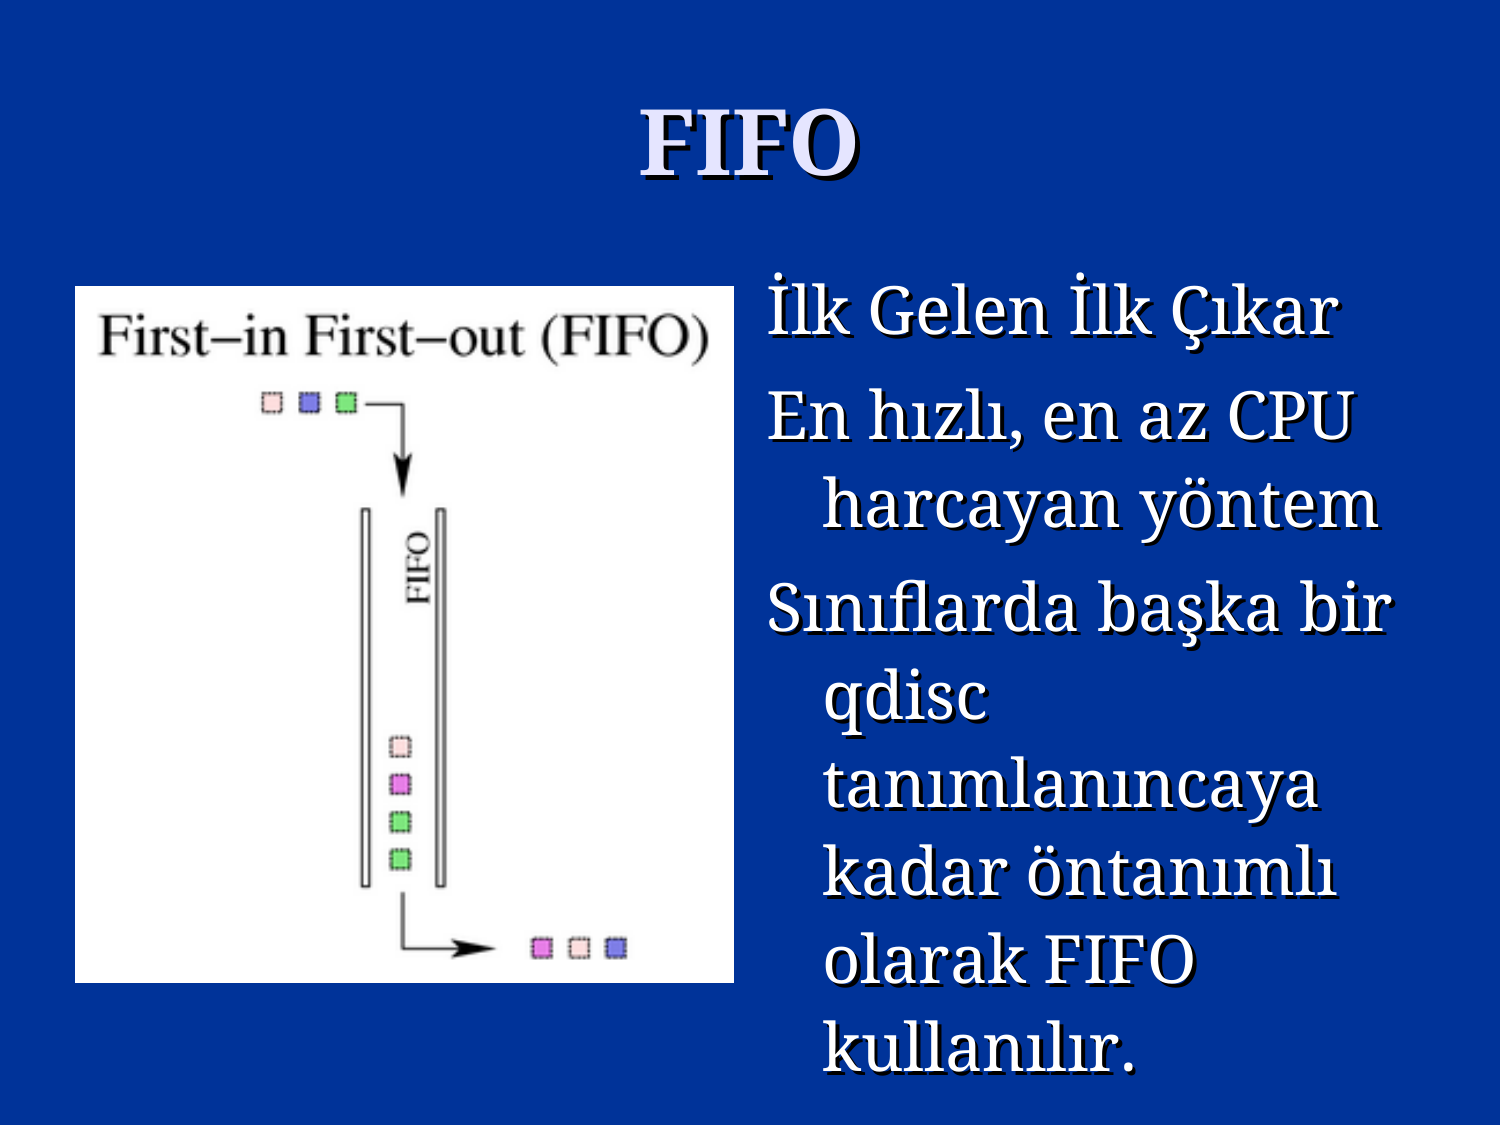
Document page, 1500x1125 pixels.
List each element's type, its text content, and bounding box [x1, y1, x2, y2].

list İlk Gelen İlk Çıkar En hızlı, en az CPU harcayan yöntem Sınıflarda başka bir qdisc tanımlanıncaya kadar öntanımlı olarak FIFO kullanılır. [766, 263, 1426, 1075]
title FIFO [75, 44, 1426, 233]
picture [75, 286, 734, 983]
